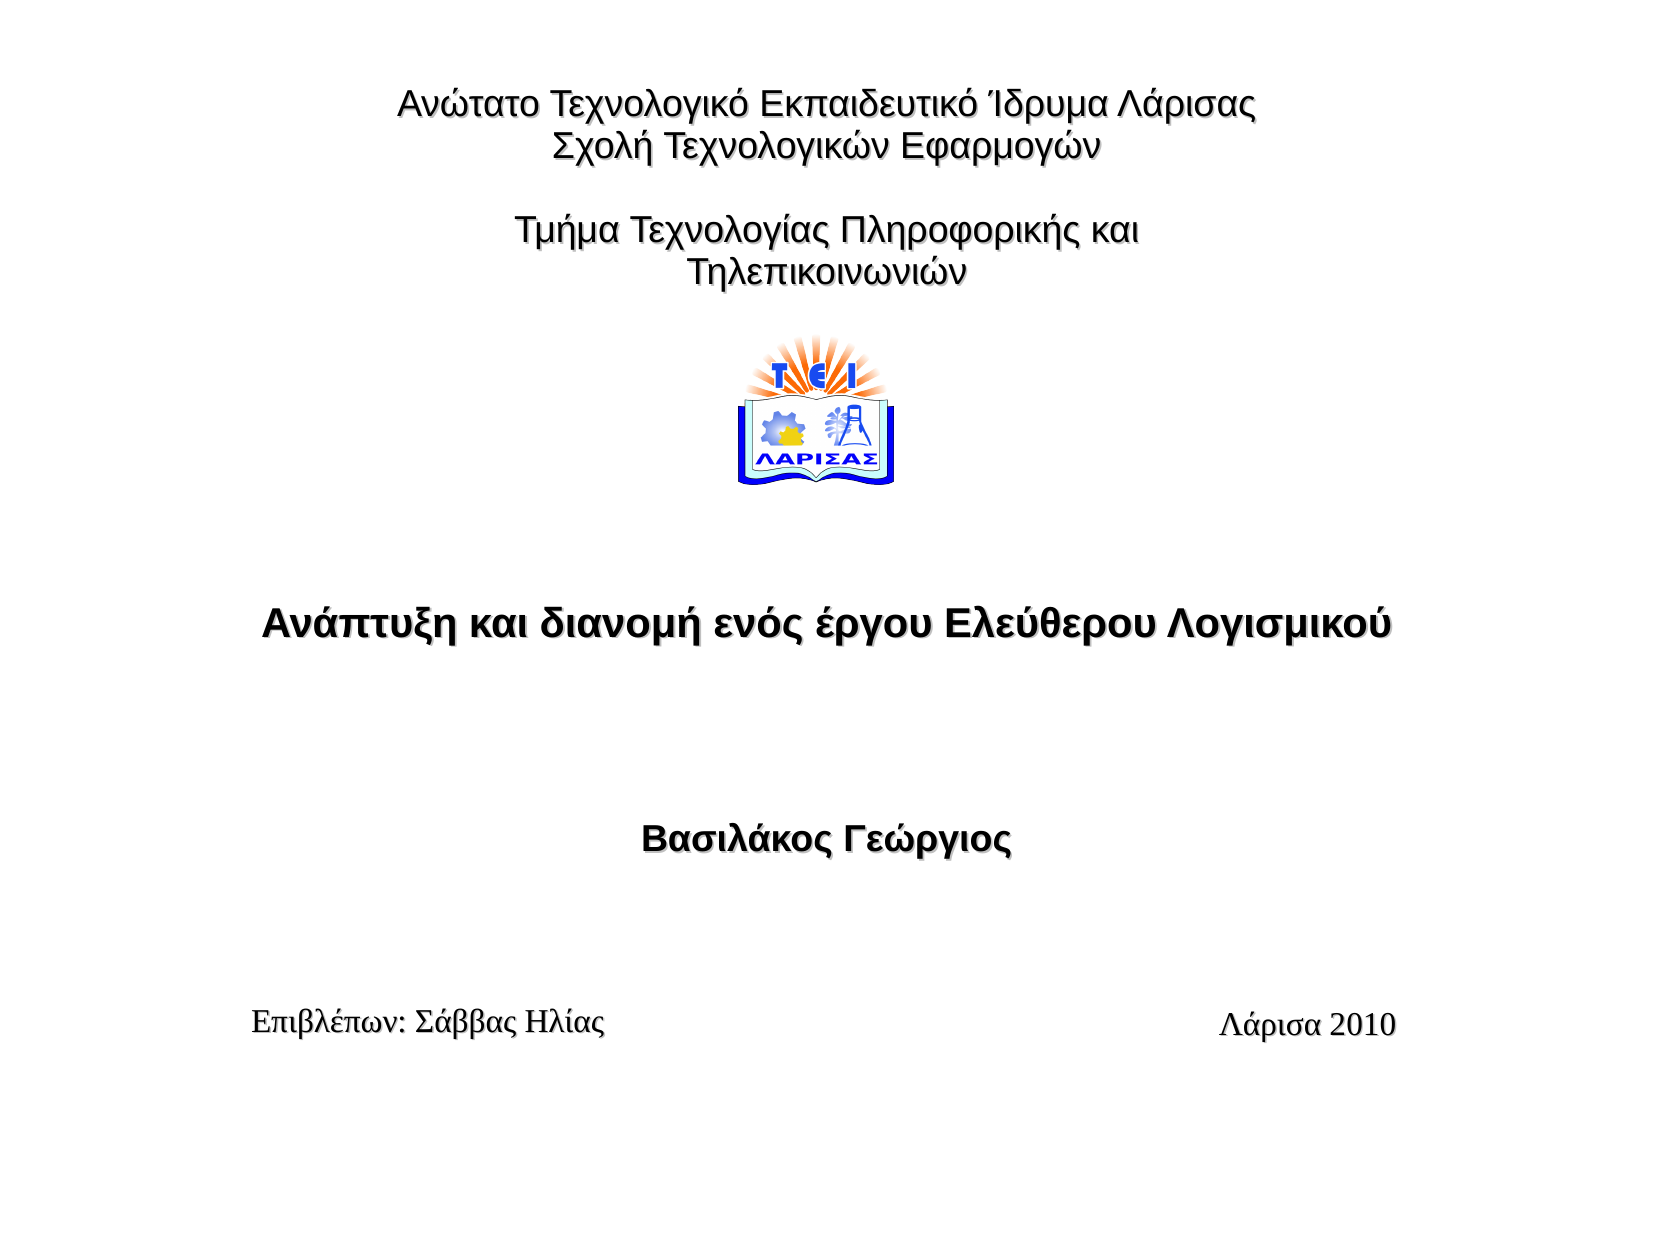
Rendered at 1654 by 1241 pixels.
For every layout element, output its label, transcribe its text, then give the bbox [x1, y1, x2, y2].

text_box Ανώτατο Τεχνολογικό Εκπαιδευτικό Ίδρυμα Λάρισας Σχολή Τεχνολογικών Εφαρμογών Τμήμα Τεχνολογίας Πληροφορικής και Τηλεπικοινωνιών [189, 75, 1465, 301]
text_box Ανάπτυξη και διανομή ενός έργου Ελεύθερου Λογισμικού [243, 591, 1410, 654]
text_box Βασιλάκος Γεώργιος [491, 810, 1163, 868]
text_box Λάρισα 2010 [870, 998, 1412, 1051]
text_box Επιβλέπων: Σάββας Ηλίας [236, 994, 777, 1047]
picture [738, 334, 894, 485]
